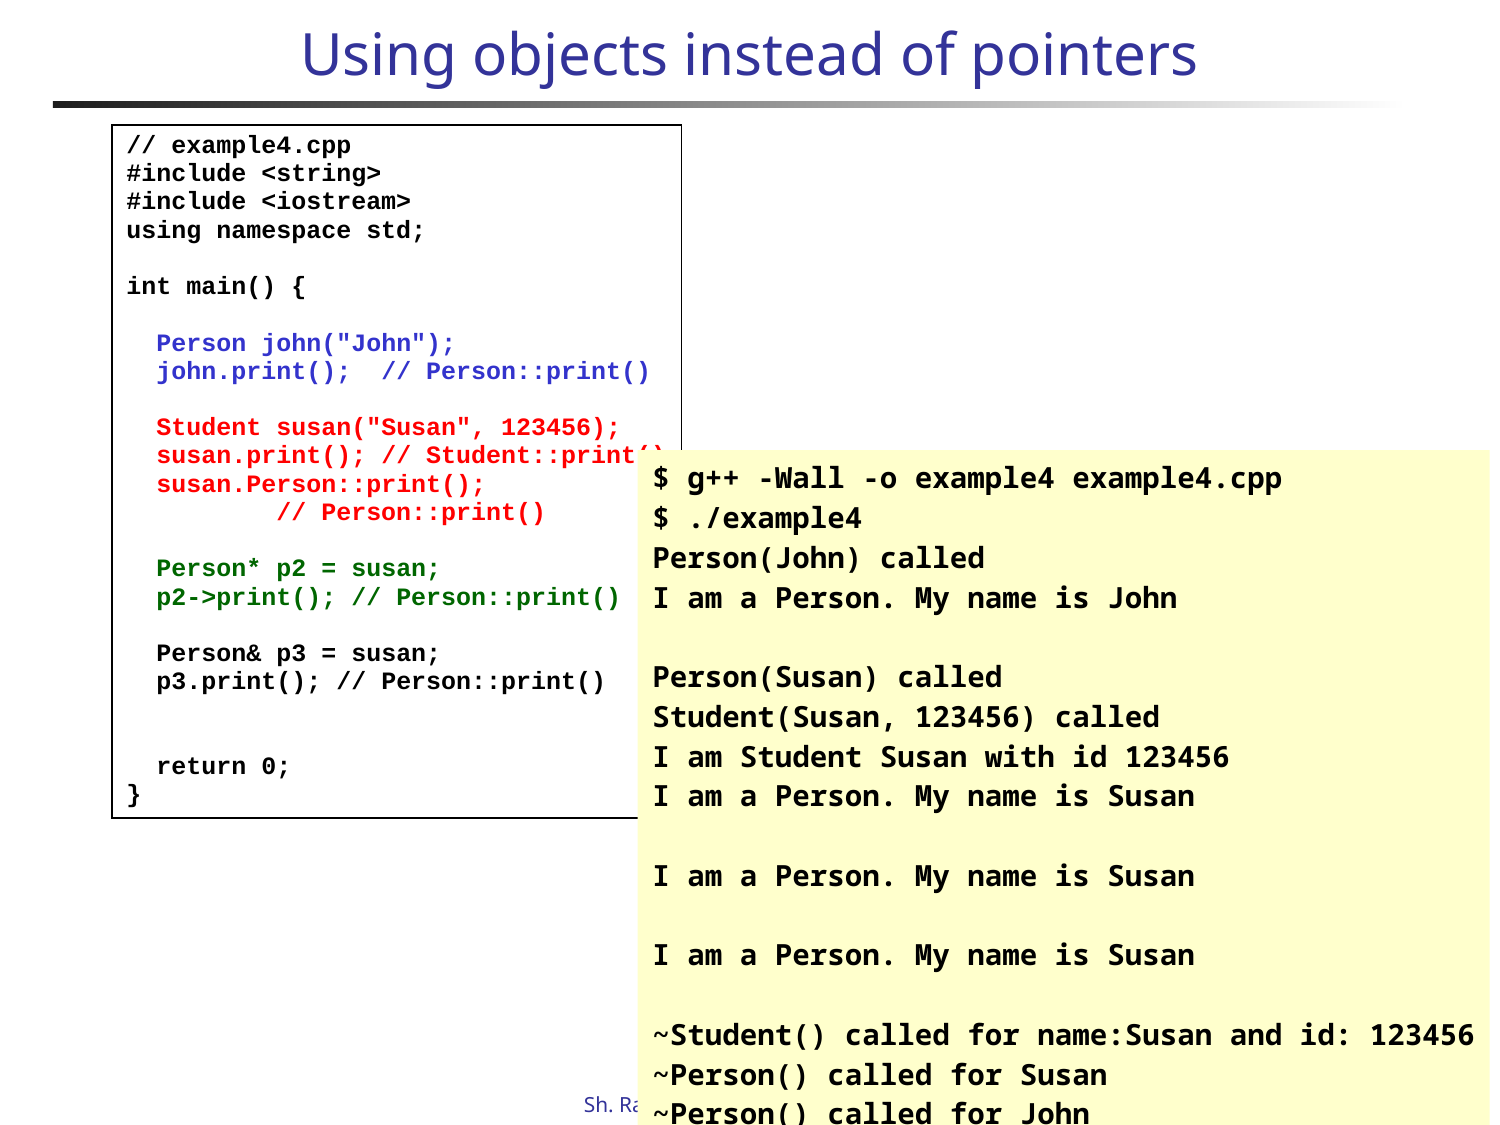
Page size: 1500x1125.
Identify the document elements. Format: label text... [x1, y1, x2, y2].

text_box $ g++ -Wall -o example4 example4.cpp $ ./example4 Person(John) called I am a Person. My name is John Person(Susan) called Student(Susan, 123456) called I am Student Susan with id 123456 I am a Person. My name is Susan I am a Person. My name is Susan I am a Person. My name is Susan ~Student() called for name:Susan and id: 123456 ~Person() called for Susan ~Person() called for John [637, 450, 1490, 1125]
text_box // example4.cpp #include <string> #include <iostream> using namespace std; int main() { Person john("John"); john.print(); // Person::print() Student susan("Susan", 123456); susan.print(); // Student::print() susan.Person::print(); // Person::print() Person* p2 = susan; p2->print(); // Person::print() Person& p3 = susan; p3.print(); // Person::print() return 0; } [111, 125, 682, 818]
title Using objects instead of pointers [86, 9, 1412, 95]
